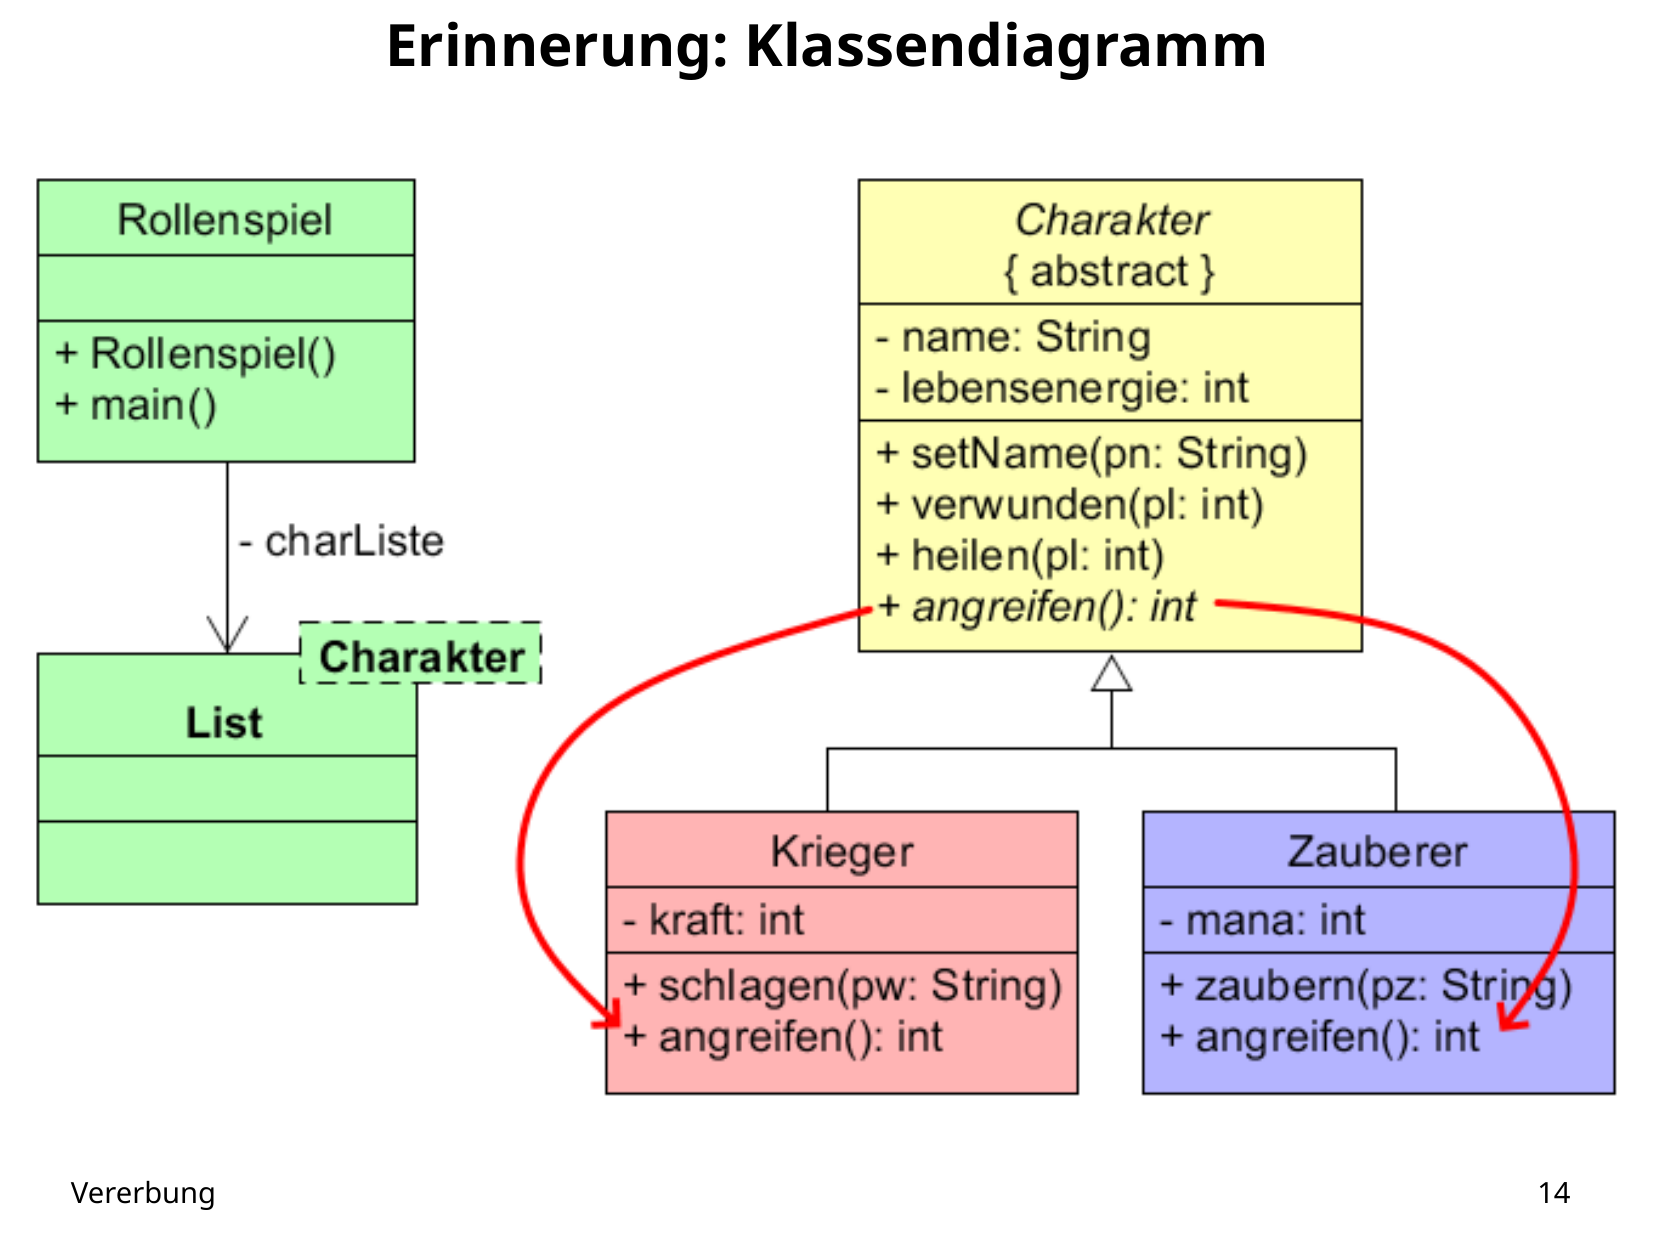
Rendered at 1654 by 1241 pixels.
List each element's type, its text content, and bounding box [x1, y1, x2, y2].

picture [35, 177, 1619, 1098]
title Erinnerung: Klassendiagramm [0, 5, 1654, 83]
